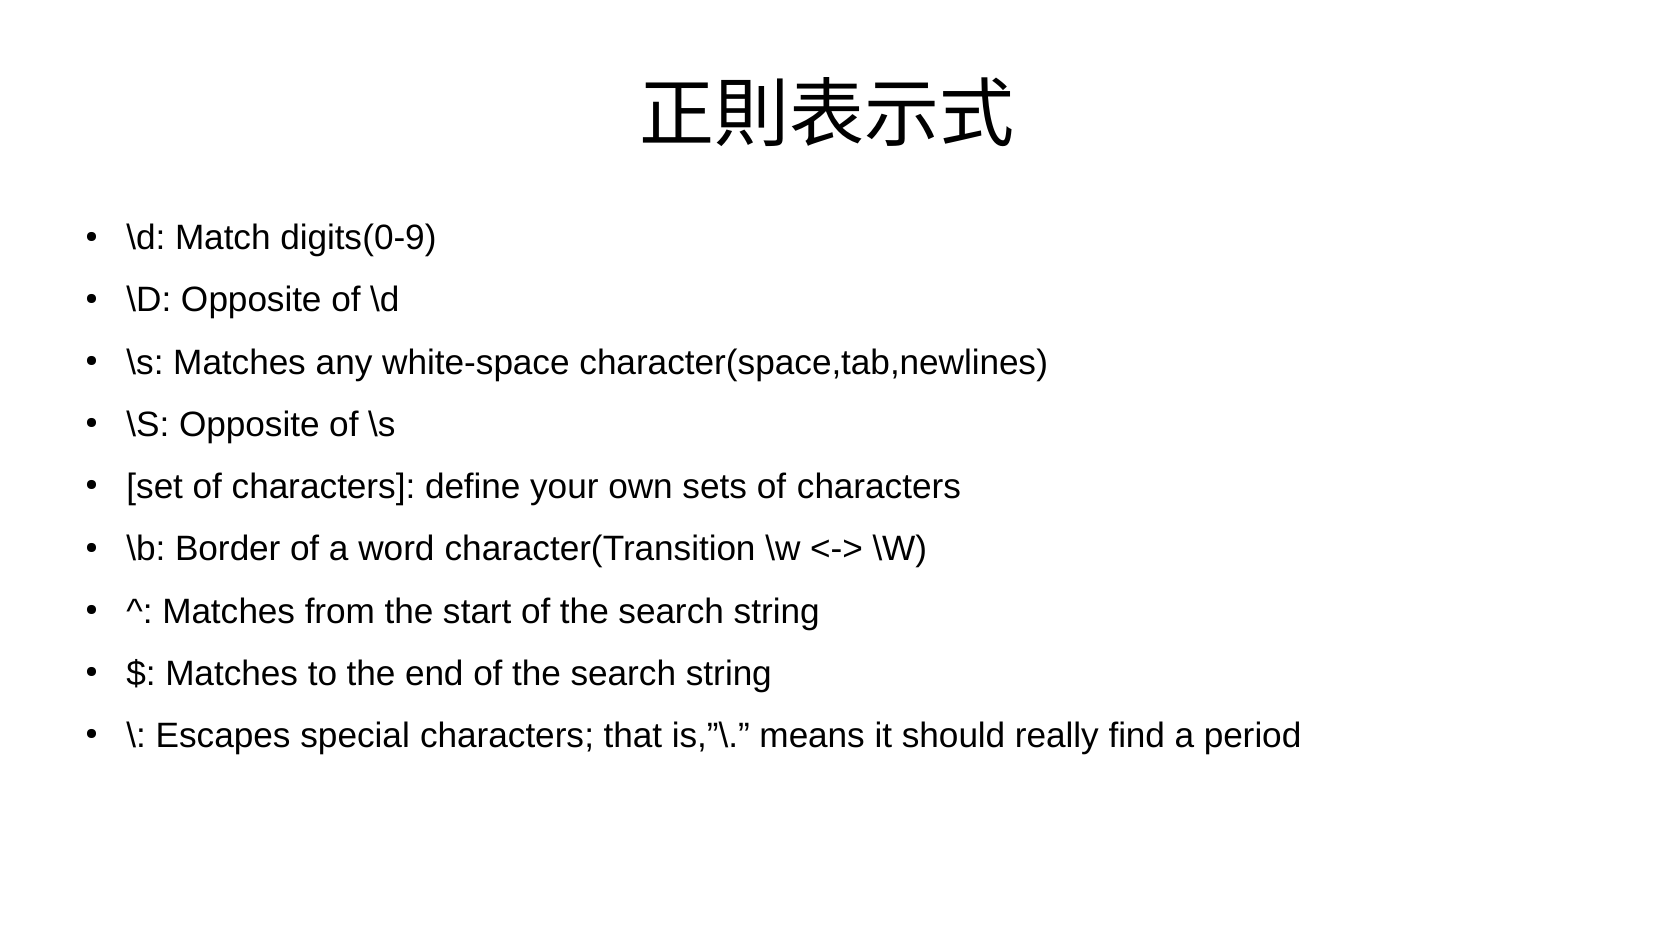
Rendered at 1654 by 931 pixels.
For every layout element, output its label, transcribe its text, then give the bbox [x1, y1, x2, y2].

list \d: Match digits(0-9) \D: Opposite of \d \s: Matches any white-space character(space,tab,newlines) \S: Opposite of \s [set of characters]: define your own sets of characters \b: Border of a word character(Transition \w <-> \W) ^: Matches from the start of the search string $: Matches to the end of the search string \: Escapes special characters; that is,”\.” means it should really find a period [71, 217, 1561, 758]
title 正則表示式 [82, 37, 1571, 193]
